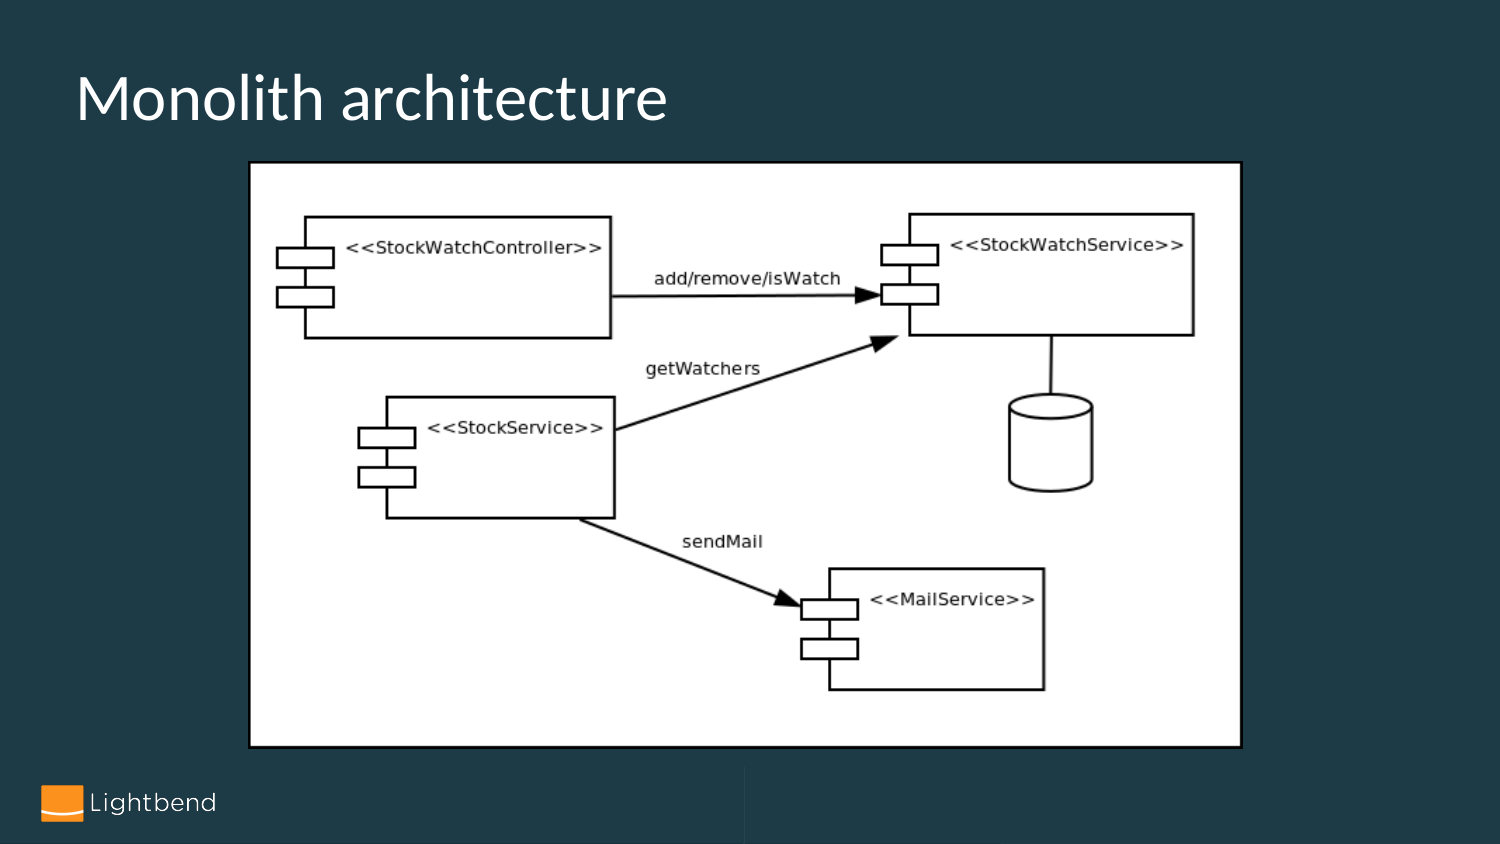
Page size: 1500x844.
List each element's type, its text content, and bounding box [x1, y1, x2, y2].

picture [41, 785, 215, 822]
picture [248, 161, 1243, 749]
title Monolith architecture [75, 33, 1425, 175]
